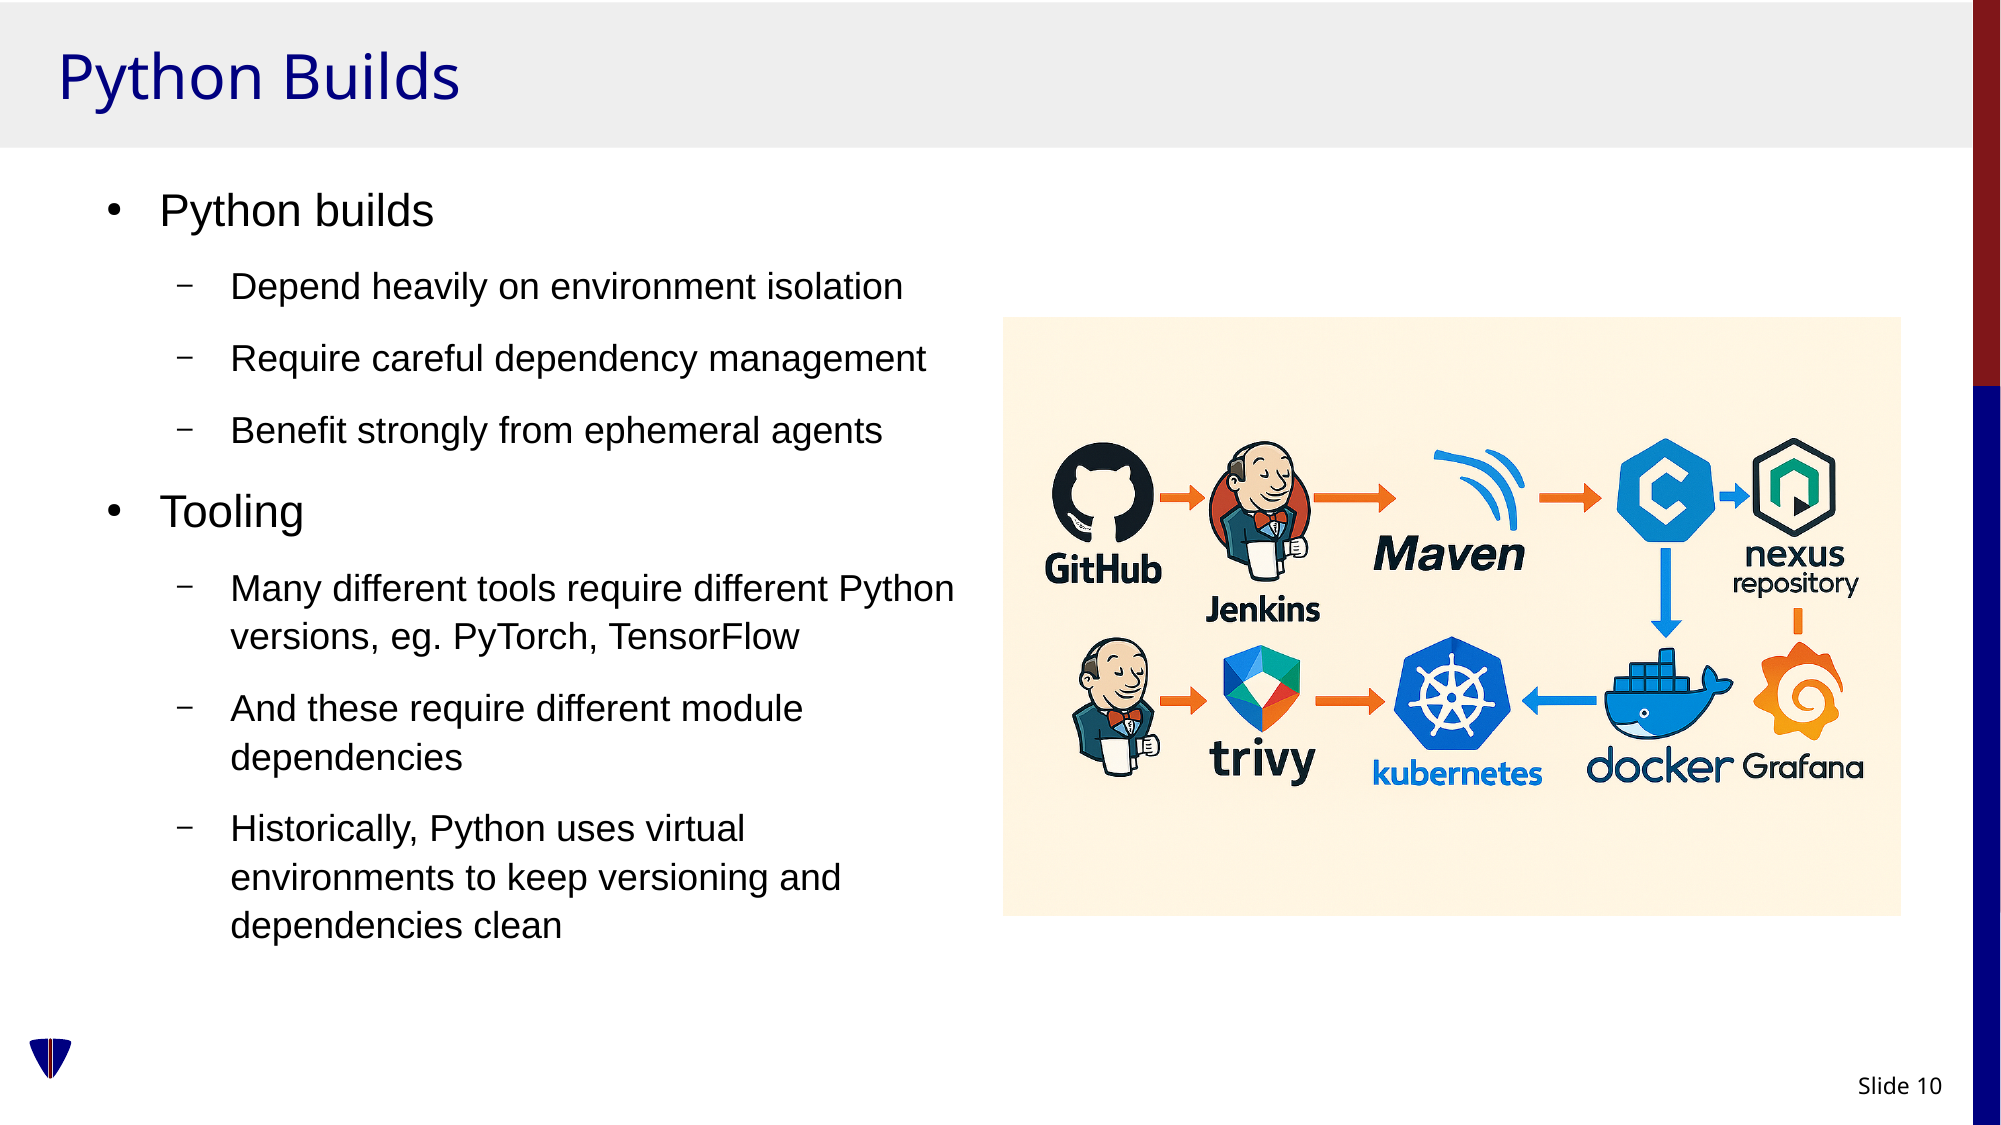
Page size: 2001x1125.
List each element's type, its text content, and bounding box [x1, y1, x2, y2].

title Python Builds [0, 2, 1973, 148]
list Python builds Depend heavily on environment isolation Require careful dependency management Benefit strongly from ephemeral agents Tooling Many different tools require different Python versions, eg. PyTorch, TensorFlow And these require different module dependencies Historically, Python uses virtual environments to keep versioning and dependencies clean [88, 177, 975, 1034]
picture [1003, 317, 1901, 916]
